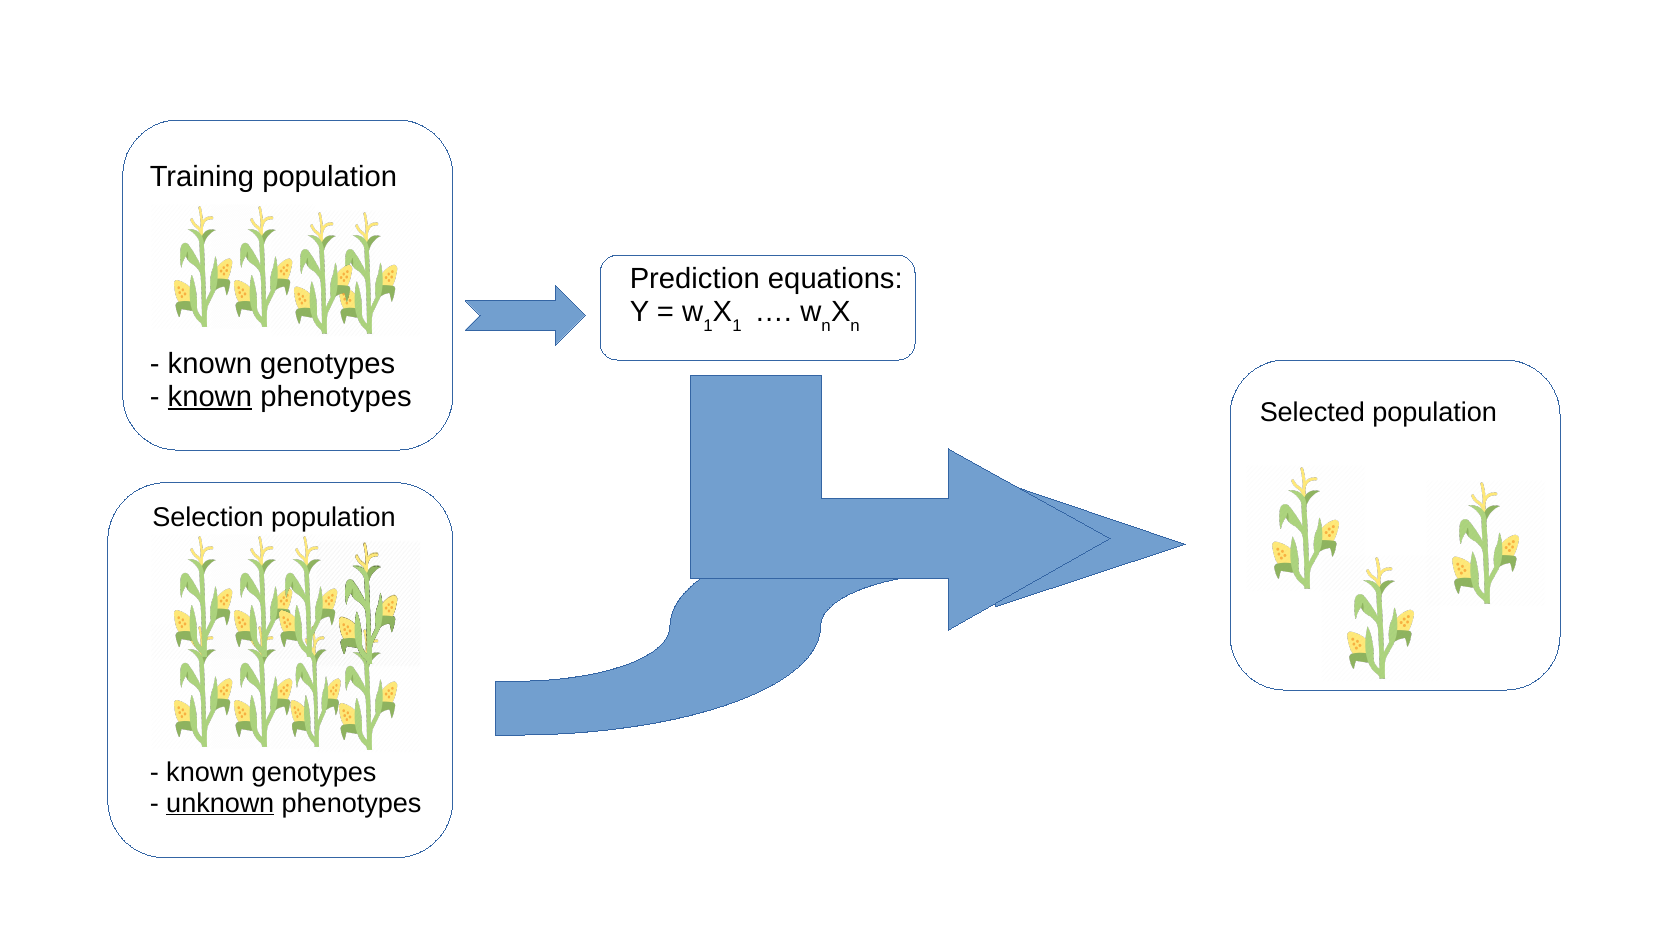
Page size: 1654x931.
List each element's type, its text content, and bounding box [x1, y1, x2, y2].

picture [255, 533, 421, 667]
text_box [495, 375, 1186, 736]
text_box [122, 120, 453, 451]
picture [1320, 479, 1546, 682]
text_box Selected population [1245, 389, 1561, 466]
text_box Prediction equations: Y = w1X1 …. wnXn [615, 255, 931, 361]
text_box [107, 482, 453, 850]
text_box [1230, 360, 1561, 691]
text_box [600, 255, 615, 360]
text_box - known genotypes - unknown phenotypes [135, 750, 496, 864]
text_box Selection population [431, 494, 453, 530]
text_box [465, 285, 586, 346]
